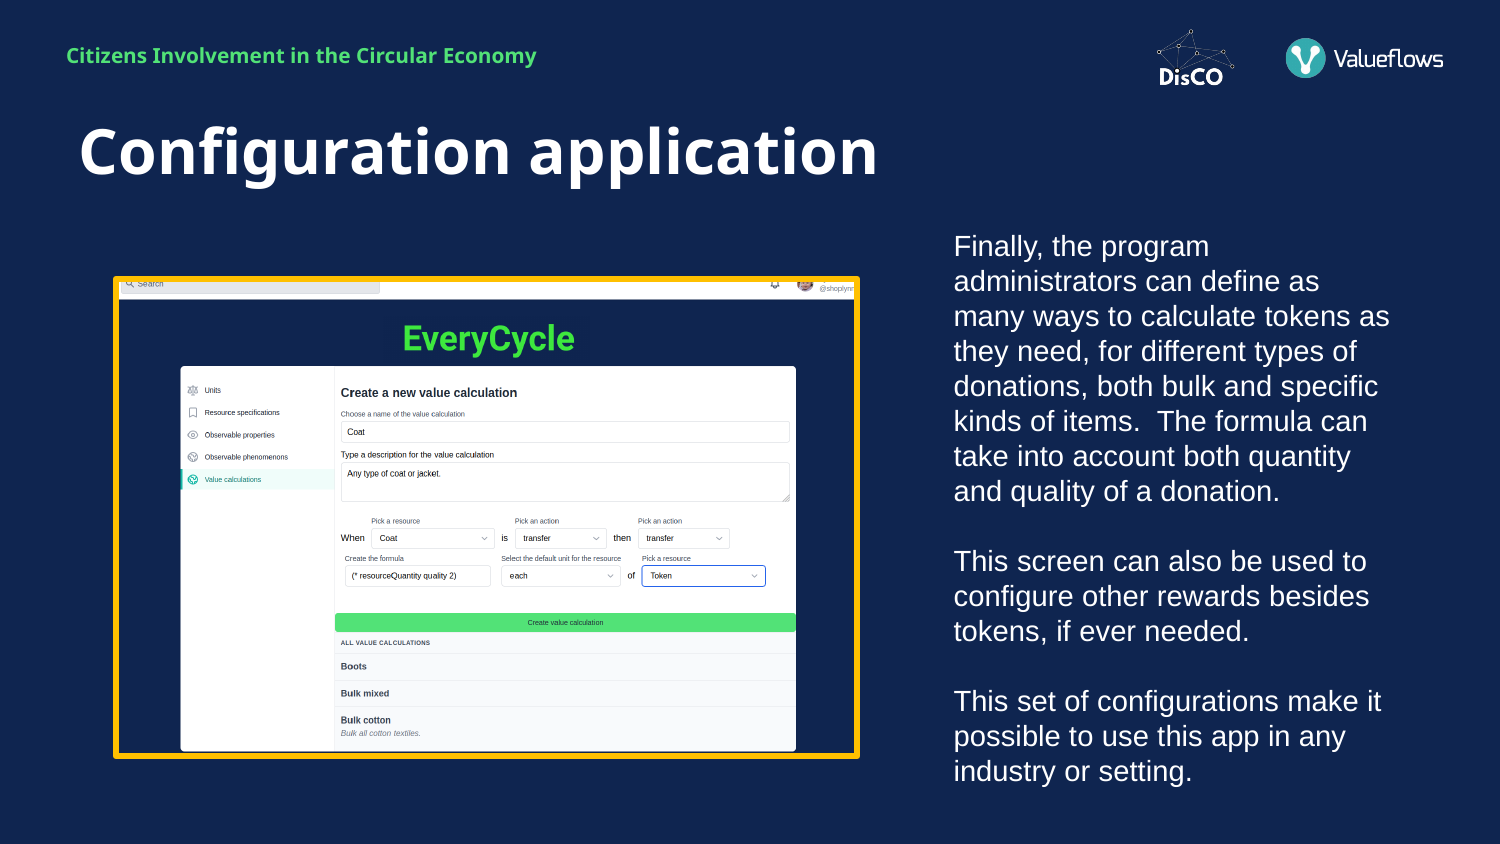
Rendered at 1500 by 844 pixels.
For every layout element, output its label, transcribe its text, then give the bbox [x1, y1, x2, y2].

title Configuration application [63, 89, 1437, 203]
picture [1156, 29, 1235, 86]
picture [1280, 32, 1449, 83]
picture [119, 281, 855, 754]
list Finally, the program administrators can define as many ways to calculate tokens as they need, for different types of donations, both bulk and specific kinds of items. The formula can take into account both quantity and quality of a donation. This screen can also be used to configure other rewards besides tokens, if ever needed. This set of configurations make it possible to use this app in any industry or setting. [938, 212, 1413, 794]
